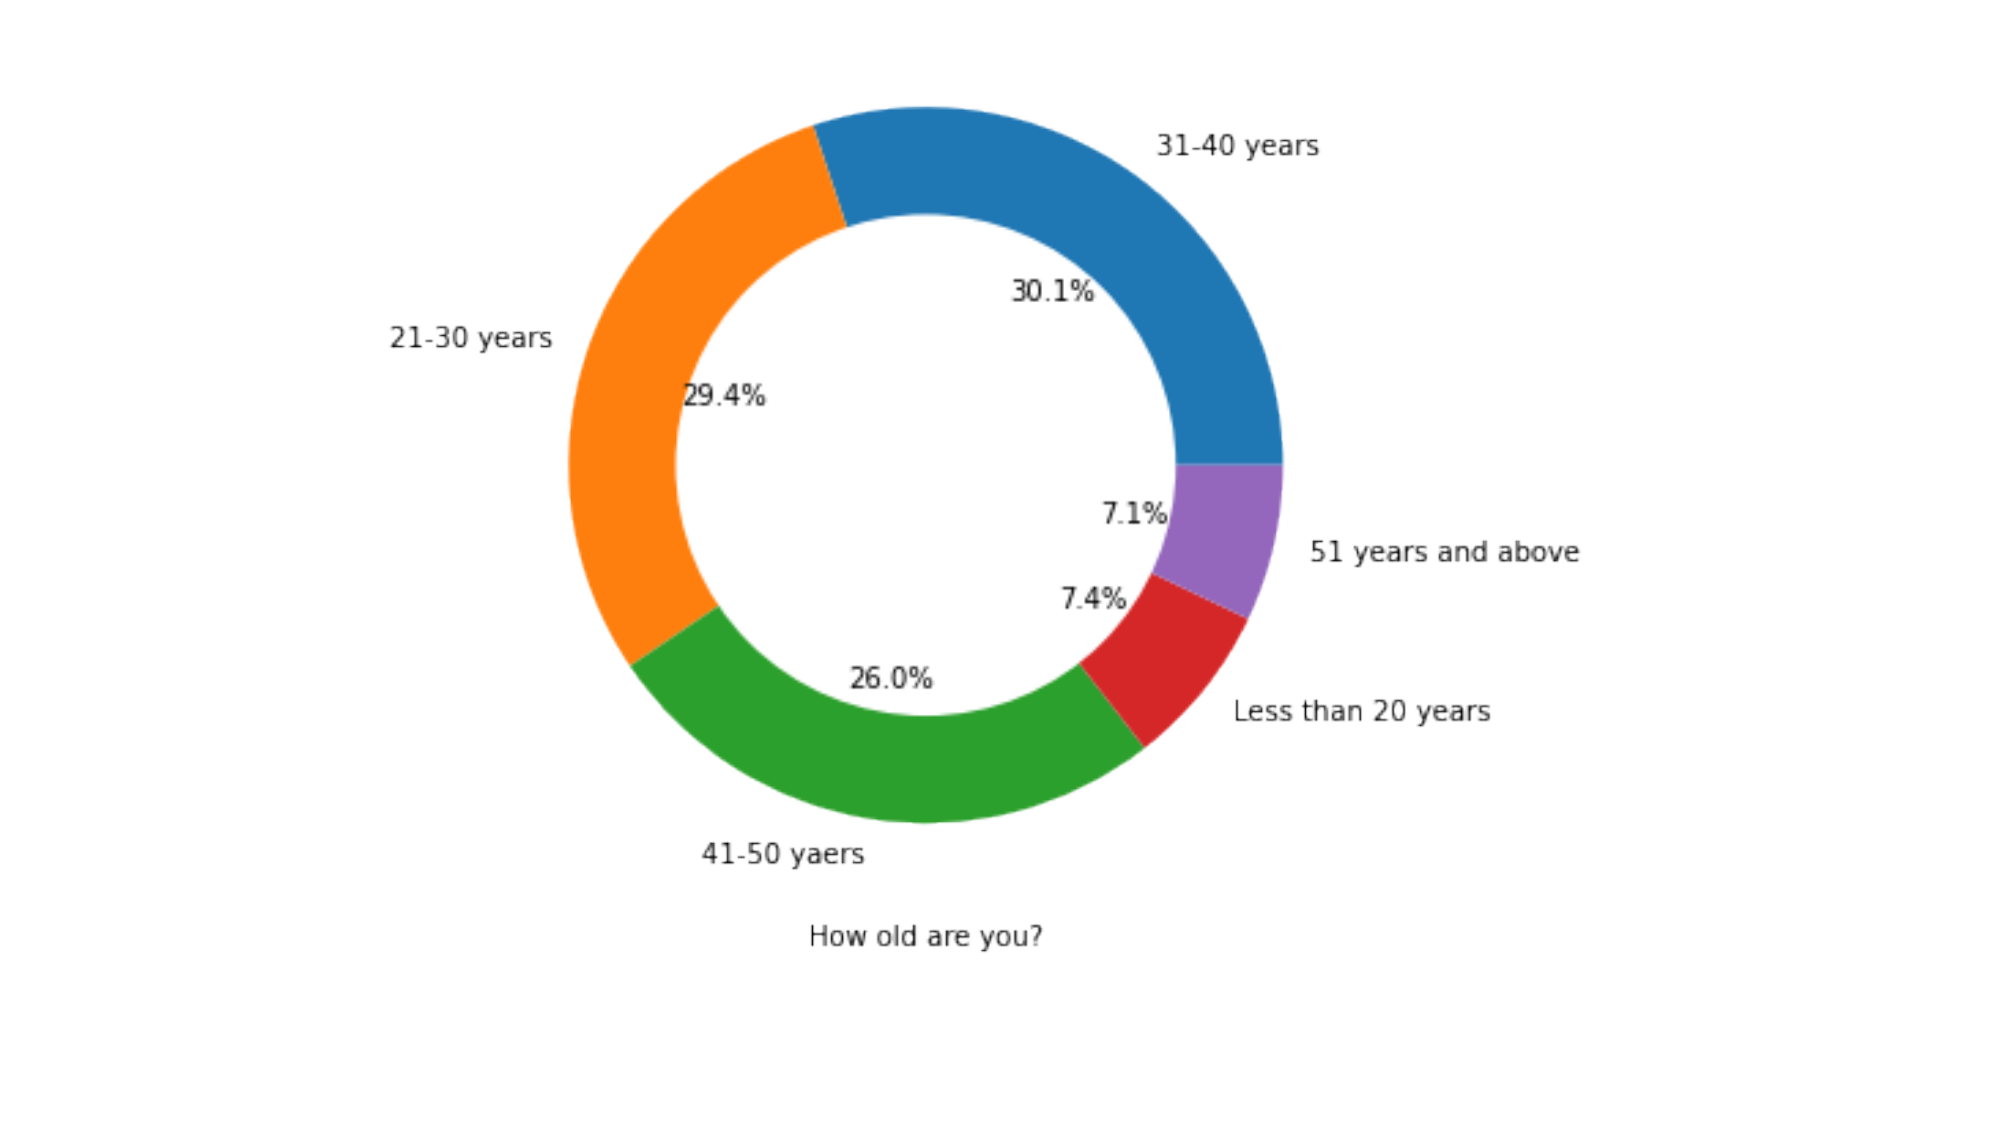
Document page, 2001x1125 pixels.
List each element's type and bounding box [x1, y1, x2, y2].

picture [371, 0, 1598, 972]
